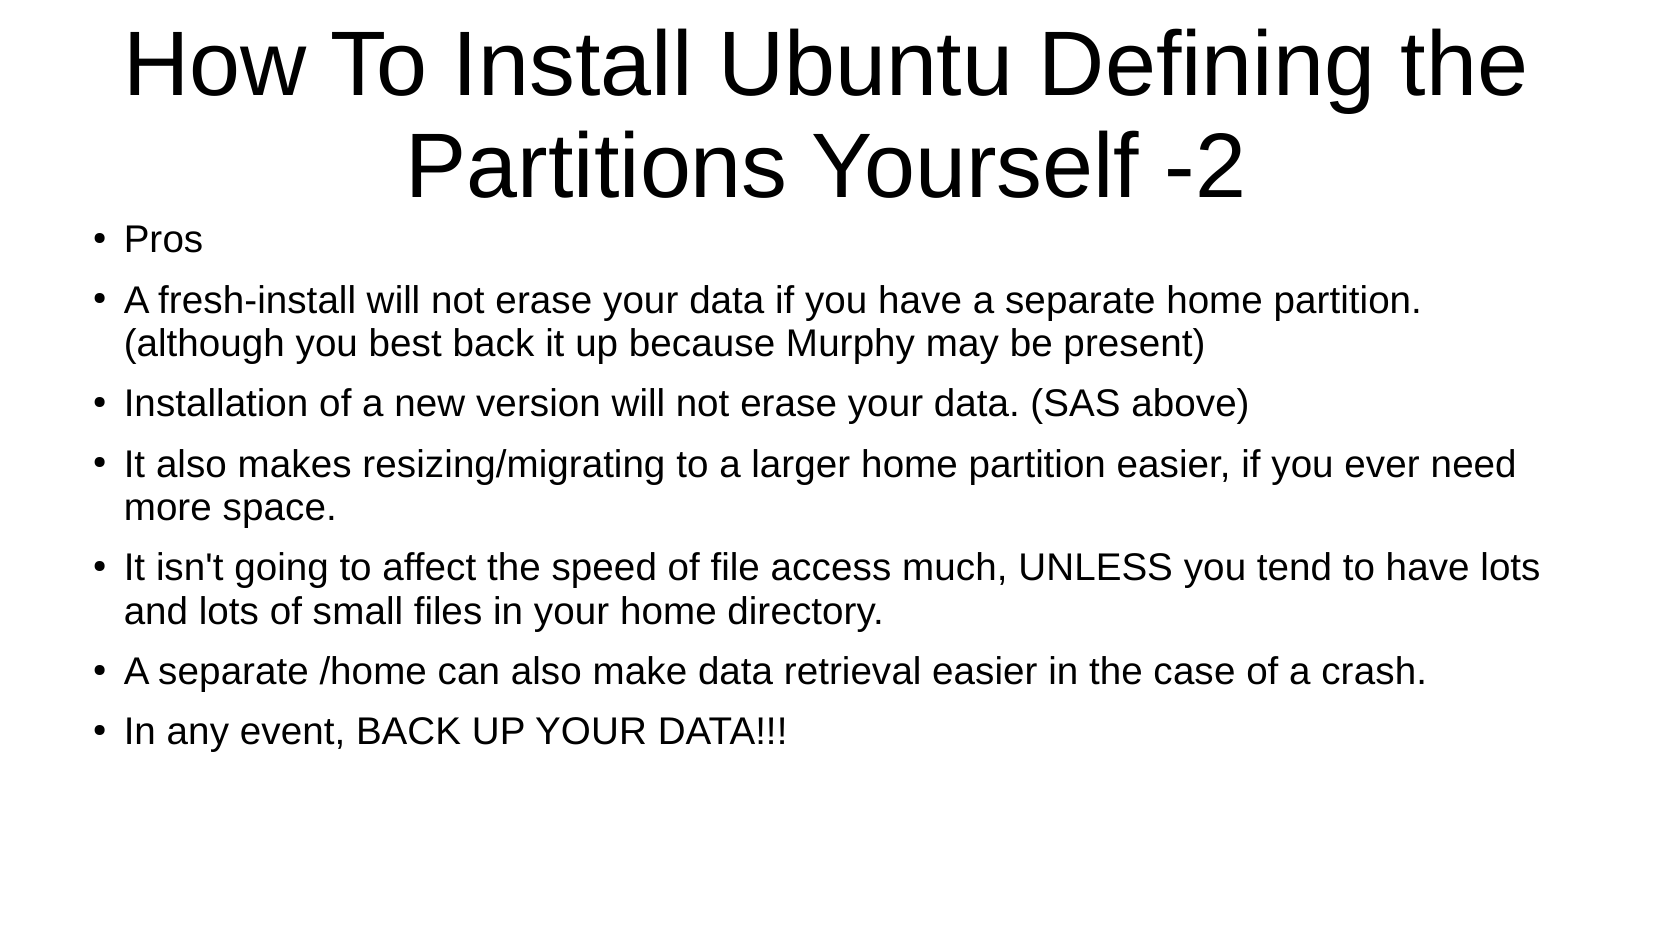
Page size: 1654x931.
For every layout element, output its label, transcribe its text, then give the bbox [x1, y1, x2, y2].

title How To Install Ubuntu Defining the Partitions Yourself -2 [82, 12, 1571, 217]
list Pros A fresh-install will not erase your data if you have a separate home partition. (although you best back it up because Murphy may be present) Installation of a new version will not erase your data. (SAS above) It also makes resizing/migrating to a larger home partition easier, if you ever need more space. It isn't going to affect the speed of file access much, UNLESS you tend to have lots and lots of small files in your home directory. A separate /home can also make data retrieval easier in the case of a crash. In any event, BACK UP YOUR DATA!!! [82, 217, 1571, 758]
